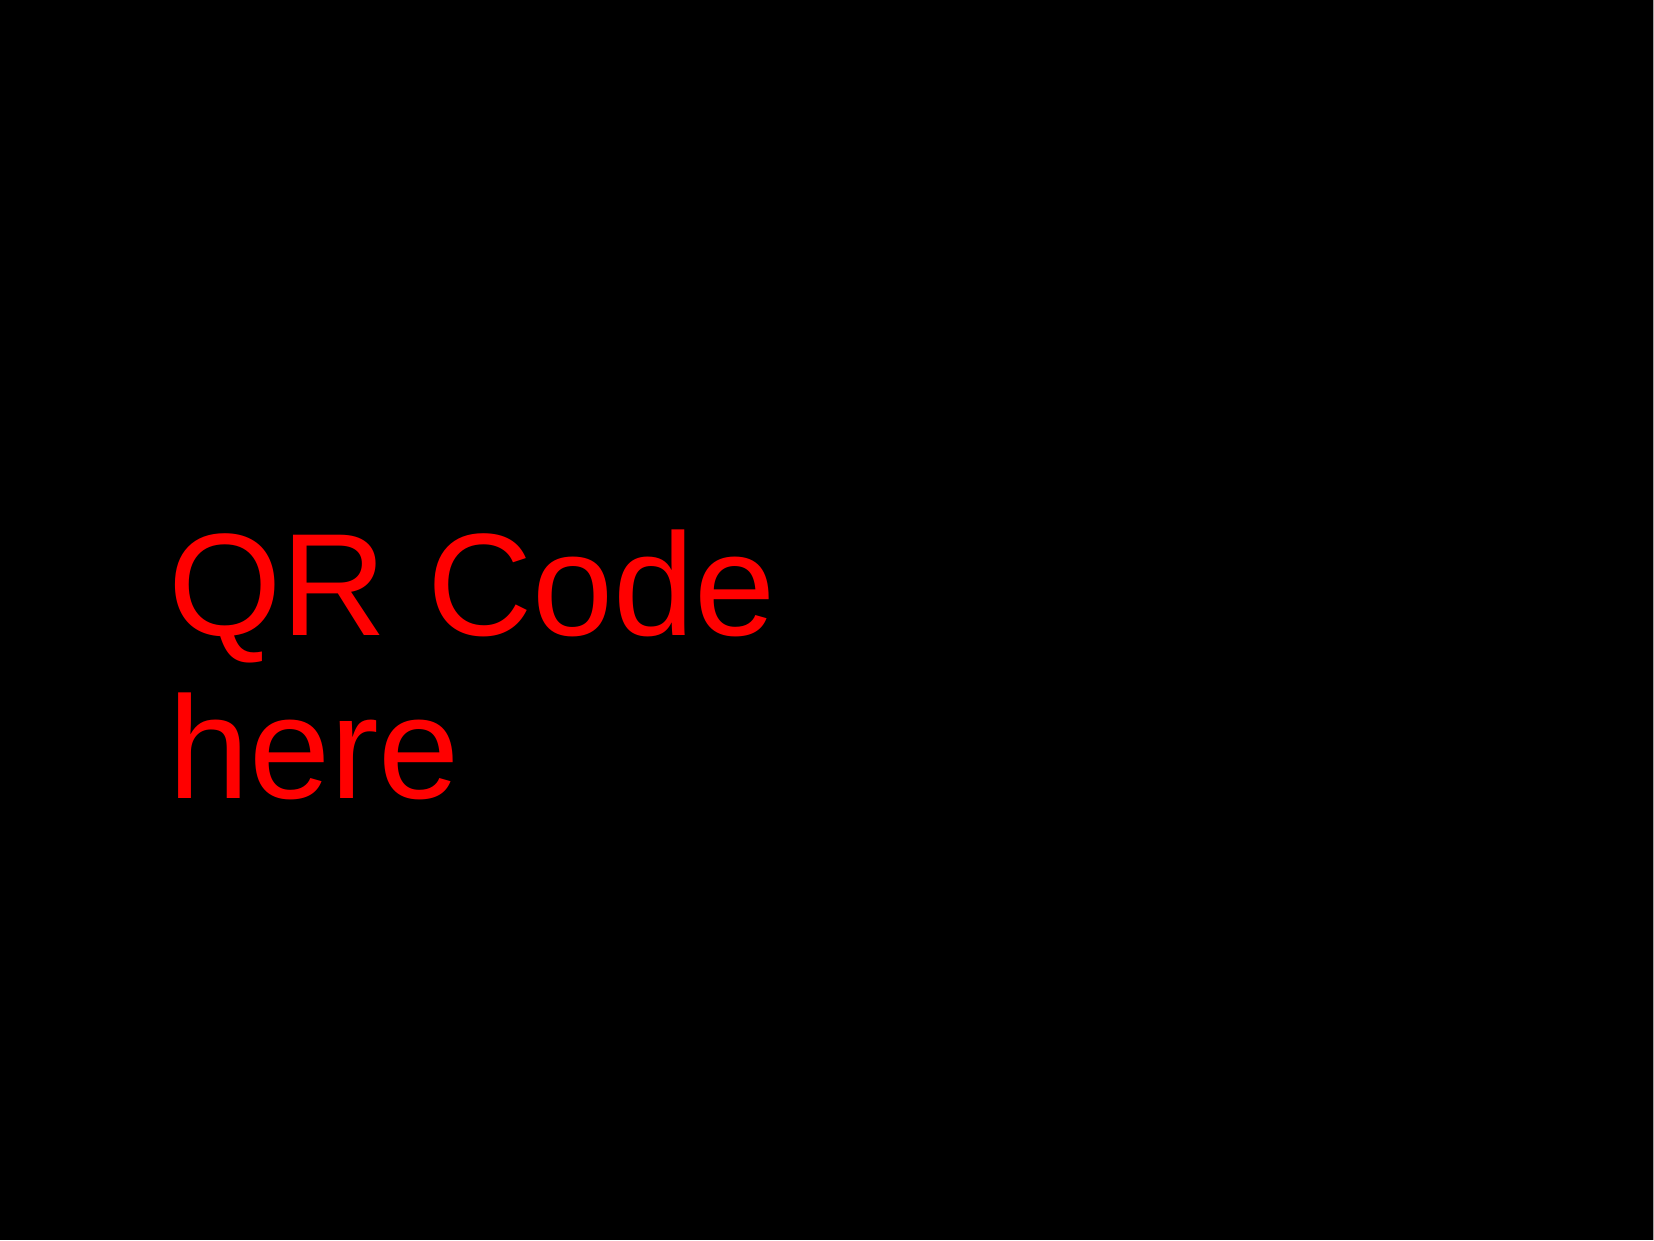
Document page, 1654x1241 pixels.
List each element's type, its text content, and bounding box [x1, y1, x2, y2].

text_box QR Code here [153, 496, 1099, 837]
